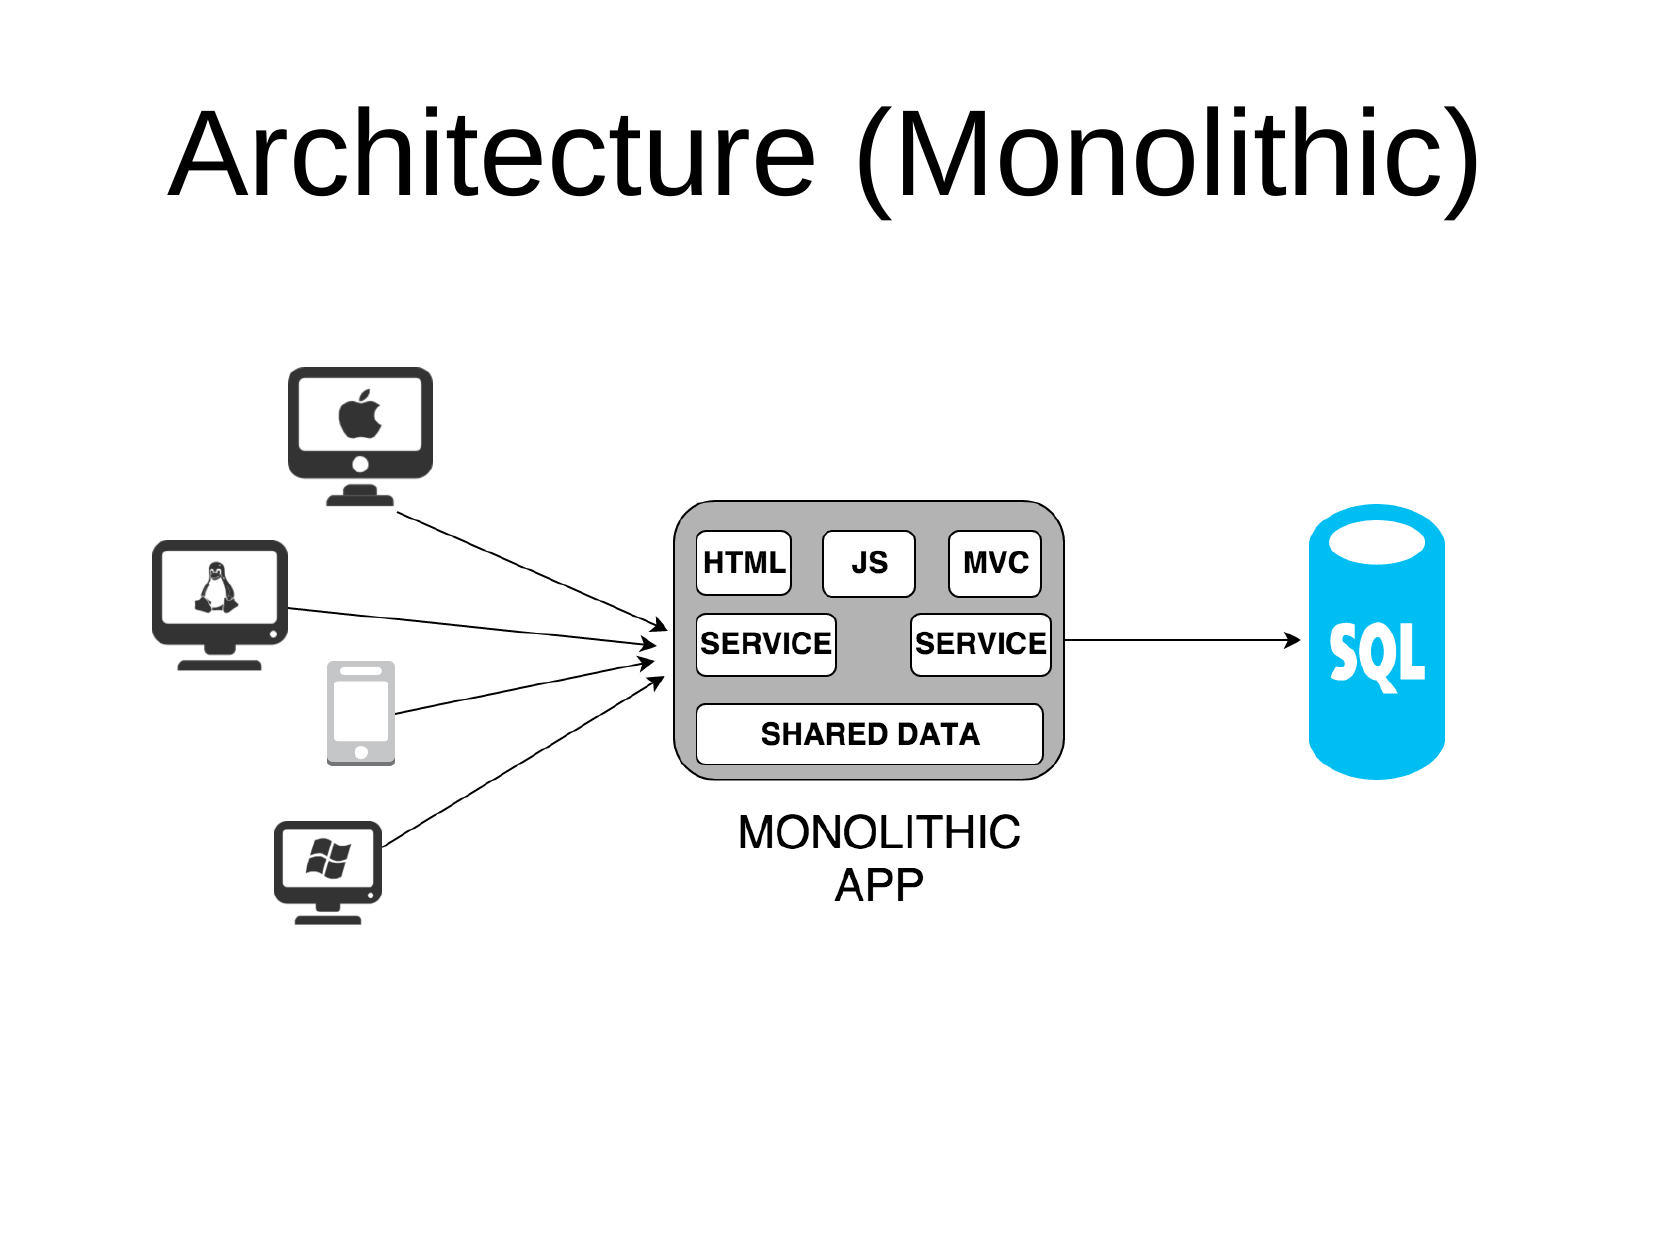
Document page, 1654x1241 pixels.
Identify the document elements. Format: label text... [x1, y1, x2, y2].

picture [111, 290, 1543, 1010]
title Architecture (Monolithic) [82, 49, 1571, 257]
